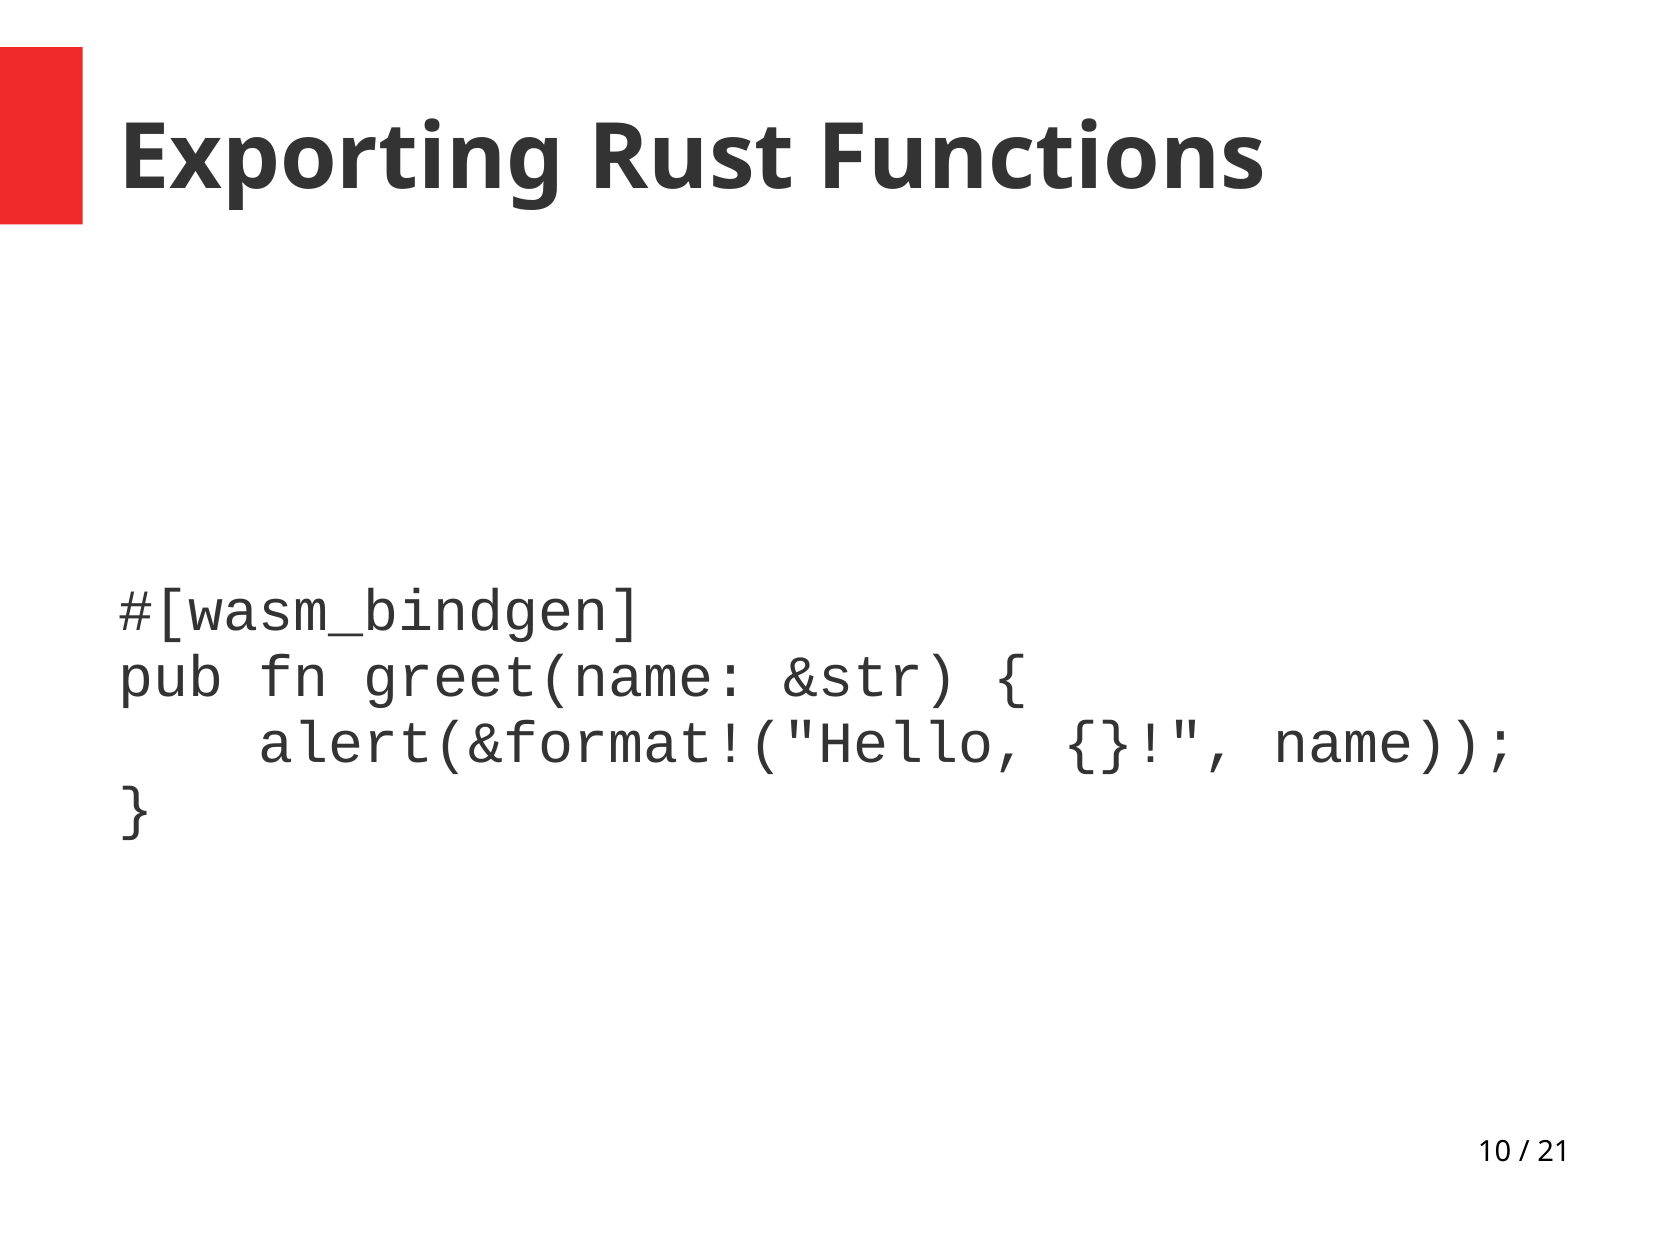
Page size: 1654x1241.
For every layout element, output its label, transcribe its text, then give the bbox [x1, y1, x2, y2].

list #[wasm_bindgen] pub fn greet(name: &str) { alert(&format!("Hello, {}!", name)); } [118, 354, 1536, 1074]
title Exporting Rust Functions [118, 49, 1571, 257]
